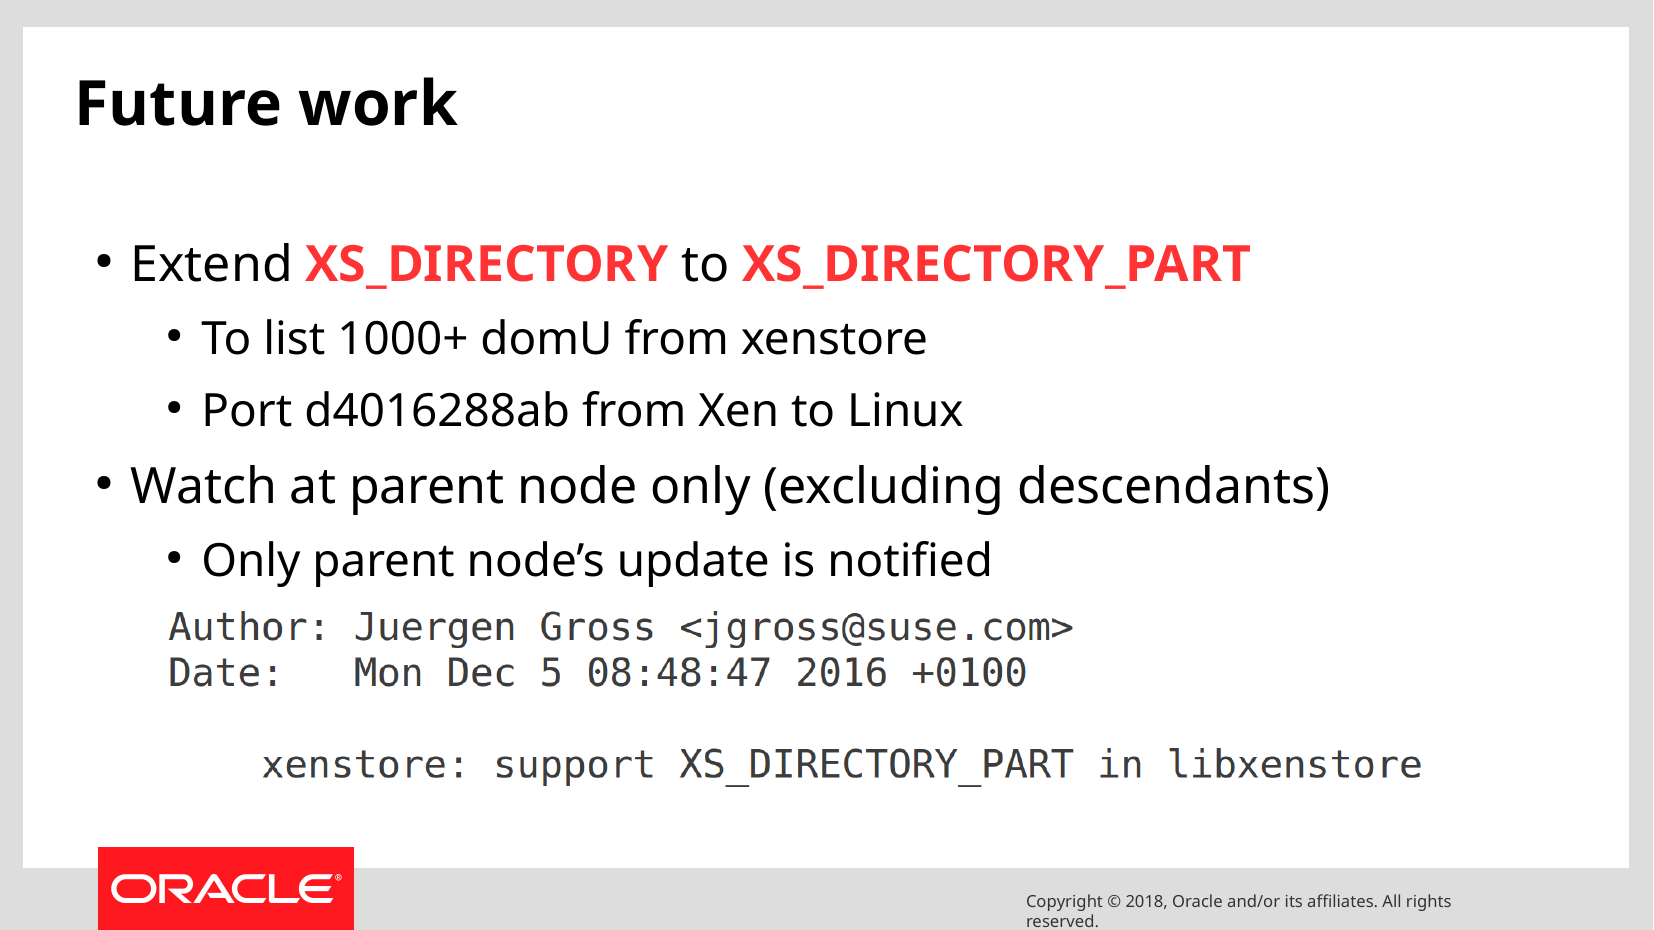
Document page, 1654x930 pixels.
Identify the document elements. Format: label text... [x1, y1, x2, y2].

text_box Future work [60, 50, 1629, 151]
picture [98, 847, 354, 930]
text_box Extend XS_DIRECTORY to XS_DIRECTORY_PART To list 1000+ domU from xenstore Port d4016288ab from Xen to Linux Watch at parent node only (excluding descendants) Only parent node’s update is notified Watch at “/local/domain” for thread create/destroy [80, 210, 1581, 826]
picture [161, 602, 1426, 793]
text_box [23, 27, 1629, 868]
text_box Copyright © 2018, Oracle and/or its affiliates. All rights reserved. [1011, 883, 1534, 918]
